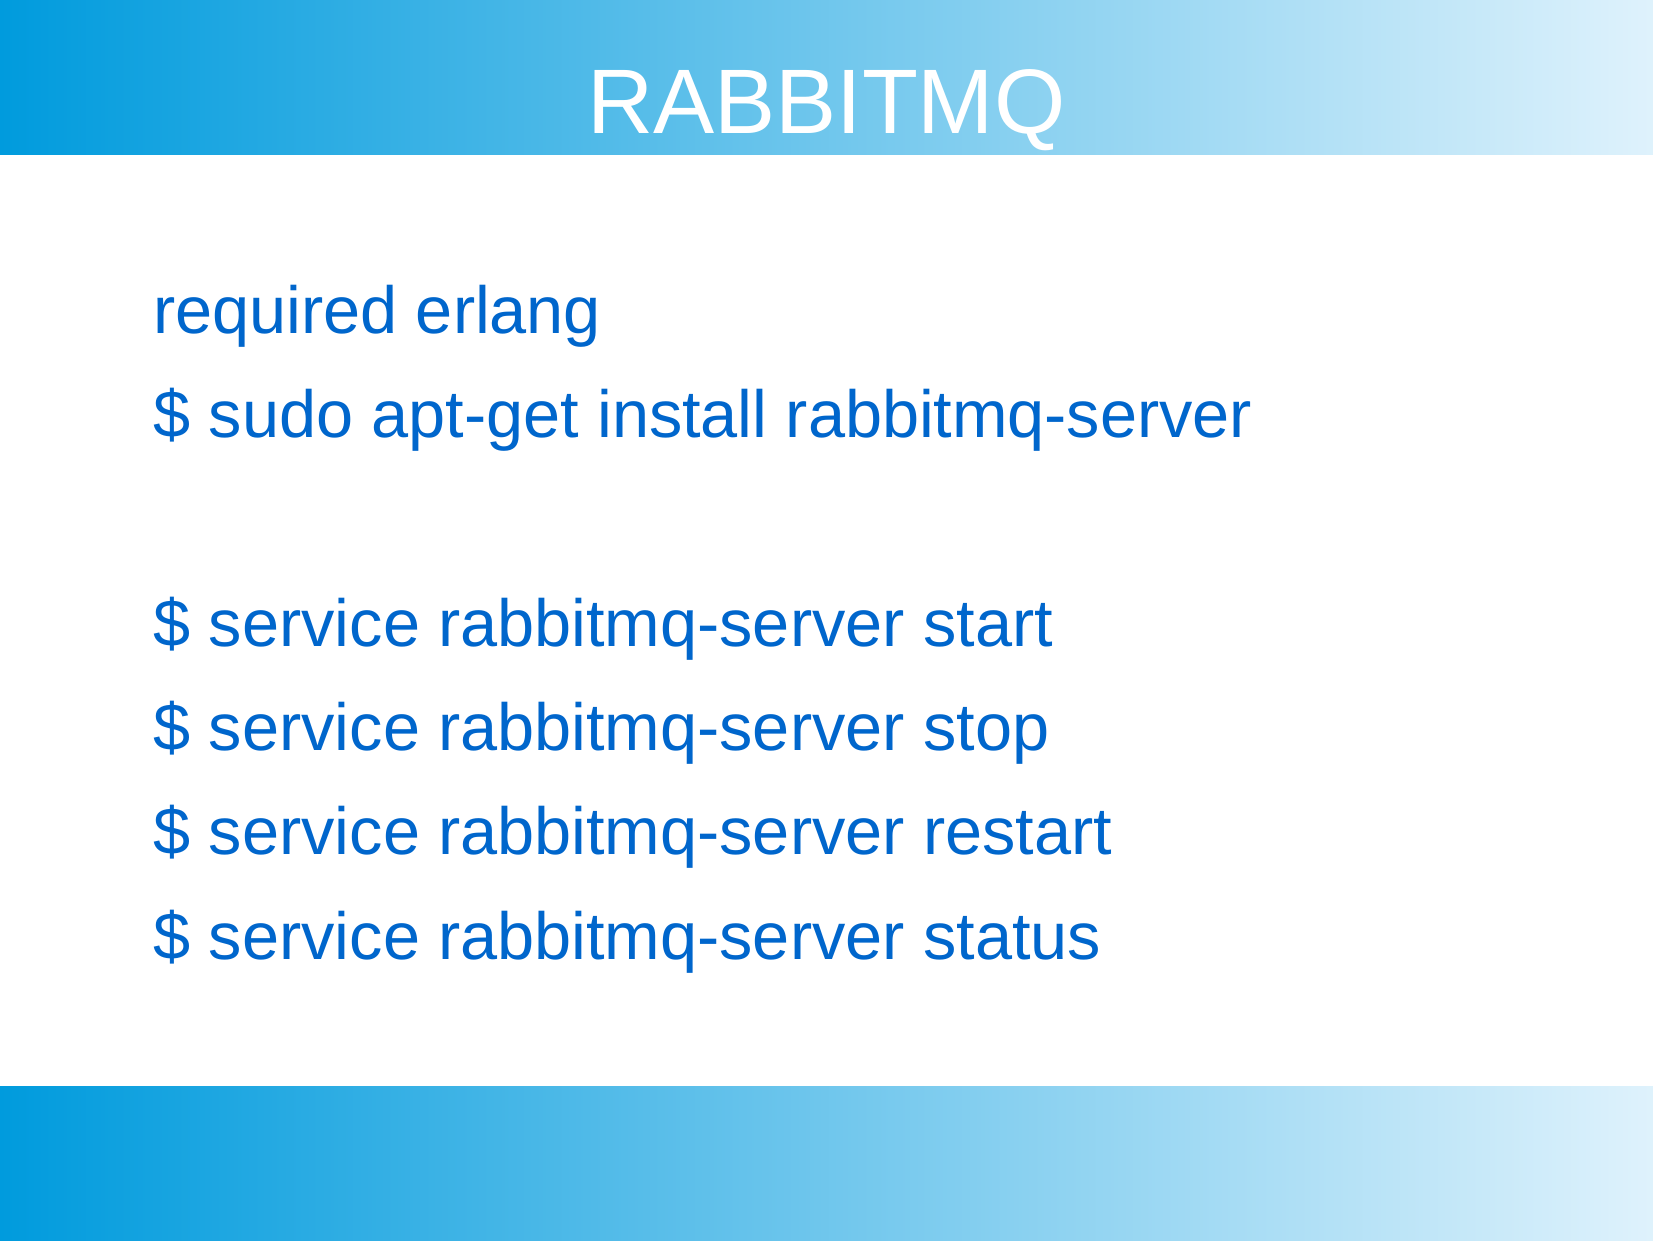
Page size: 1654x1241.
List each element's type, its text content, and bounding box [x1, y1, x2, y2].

list required erlang $ sudo apt-get install rabbitmq-server $ service rabbitmq-server start $ service rabbitmq-server stop $ service rabbitmq-server restart $ service rabbitmq-server status [82, 272, 1571, 993]
title RABBITMQ [82, 49, 1571, 155]
